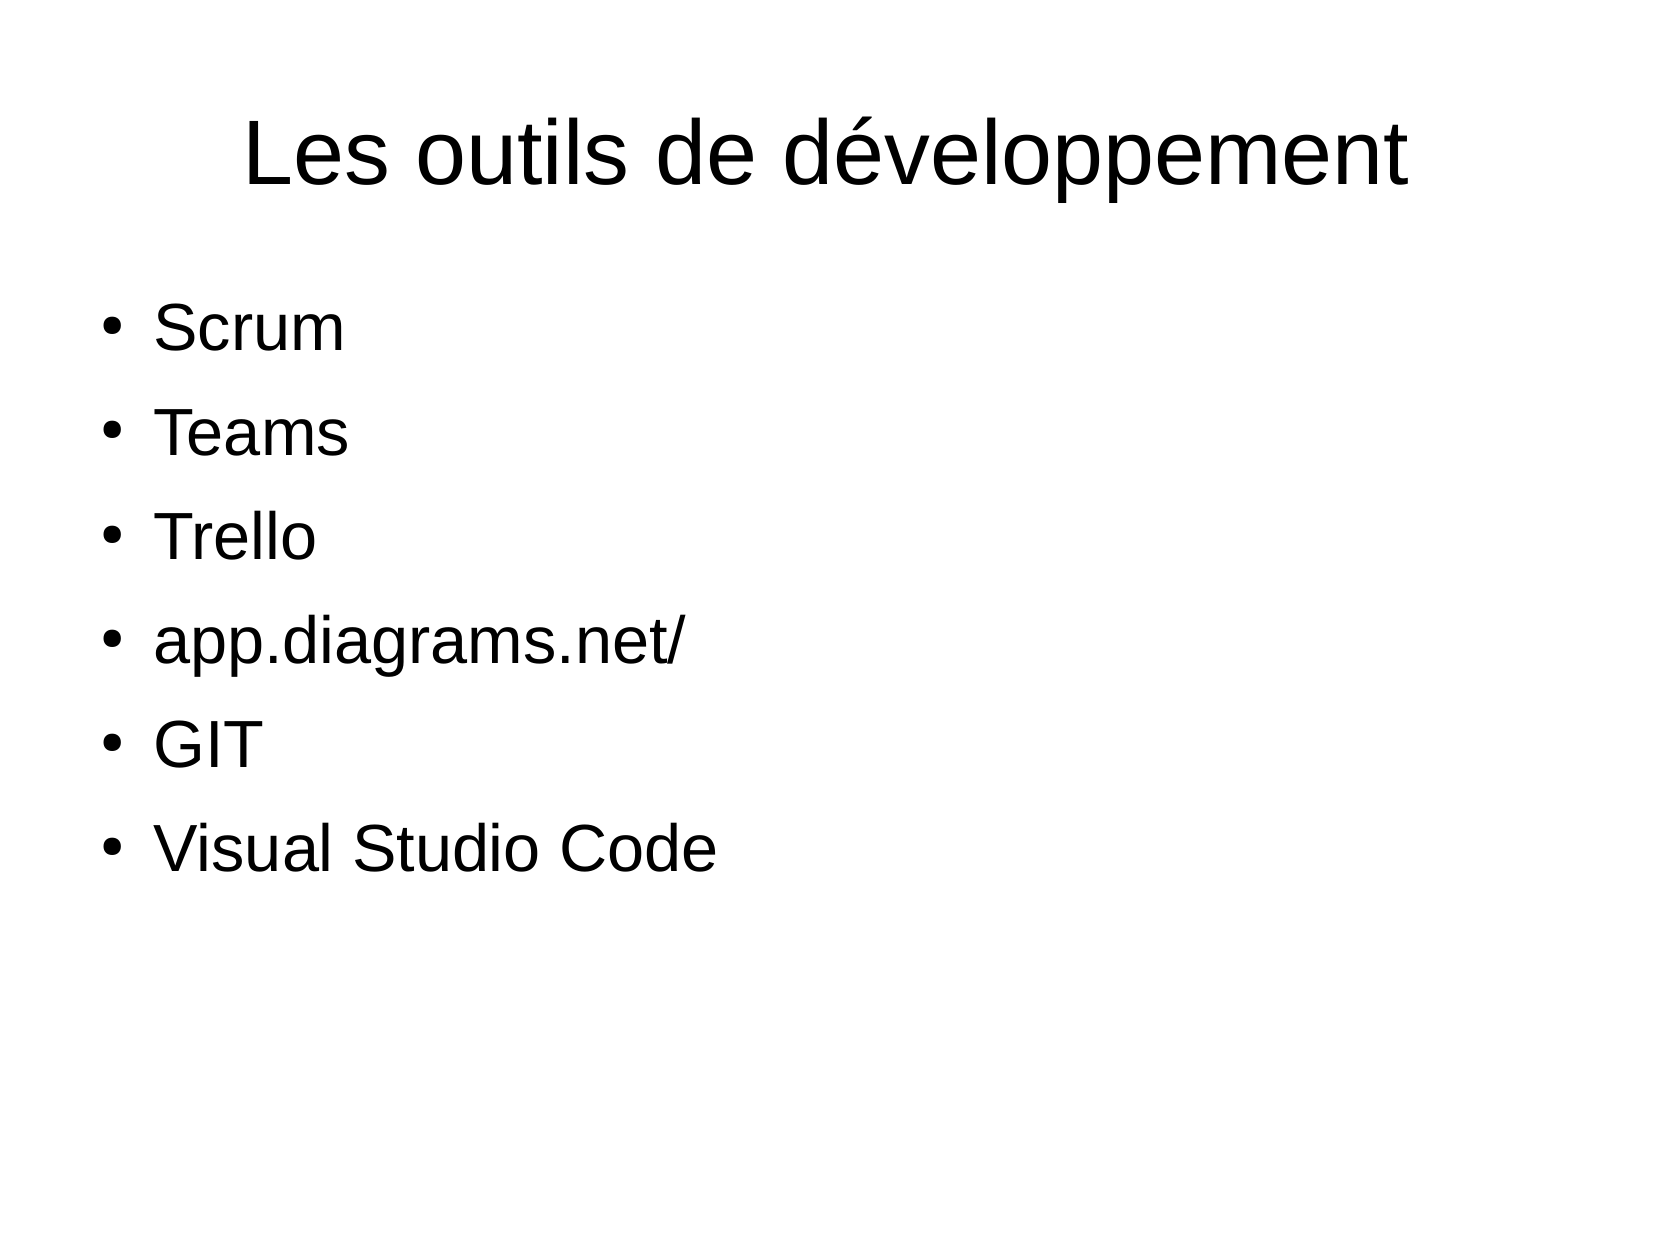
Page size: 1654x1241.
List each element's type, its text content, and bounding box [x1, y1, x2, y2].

title Les outils de développement [82, 49, 1571, 257]
list Scrum Teams Trello app.diagrams.net/ GIT Visual Studio Code [82, 290, 1571, 1109]
